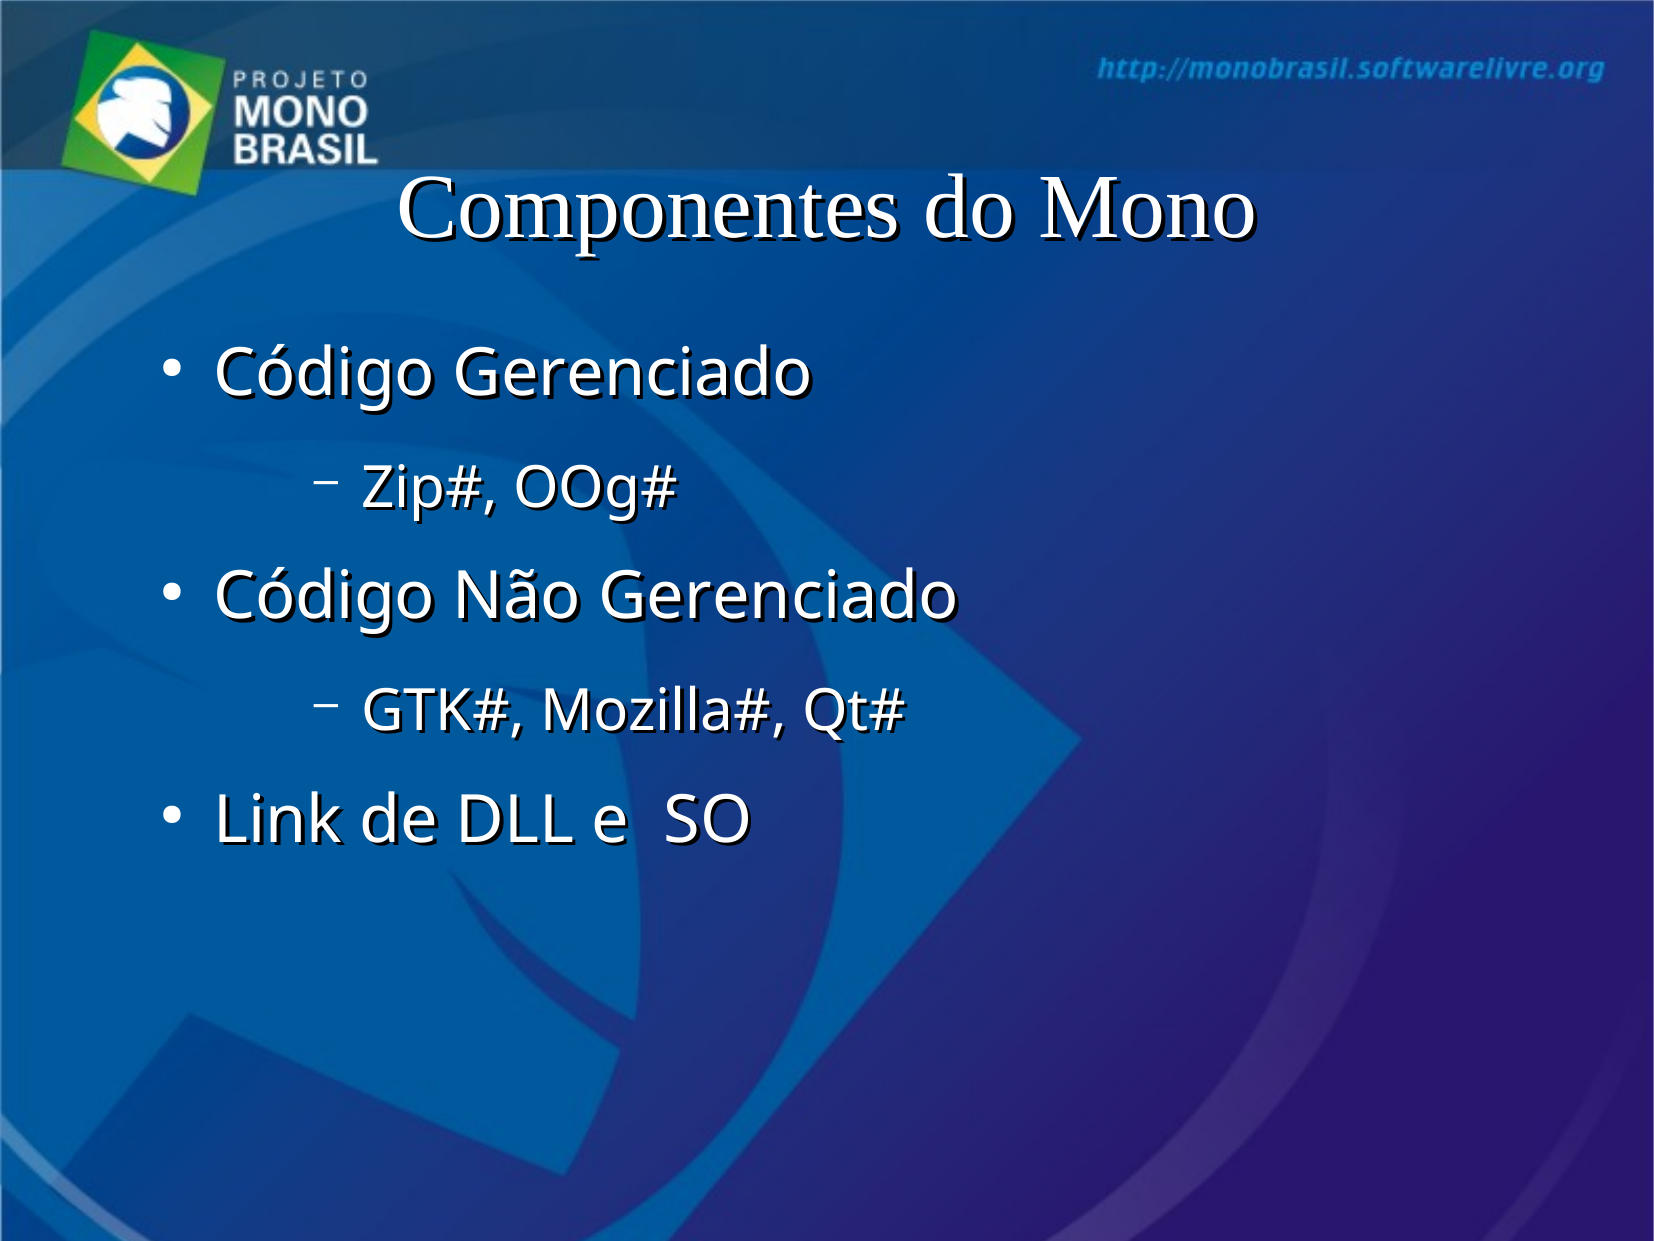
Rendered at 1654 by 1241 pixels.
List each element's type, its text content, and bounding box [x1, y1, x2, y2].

title Componentes do Mono [121, 103, 1534, 311]
list Código Gerenciado Zip#, OOg# Código Não Gerenciado GTK#, Mozilla#, Qt# Link de DLL e SO [124, 324, 1537, 826]
picture [0, 0, 1654, 1241]
